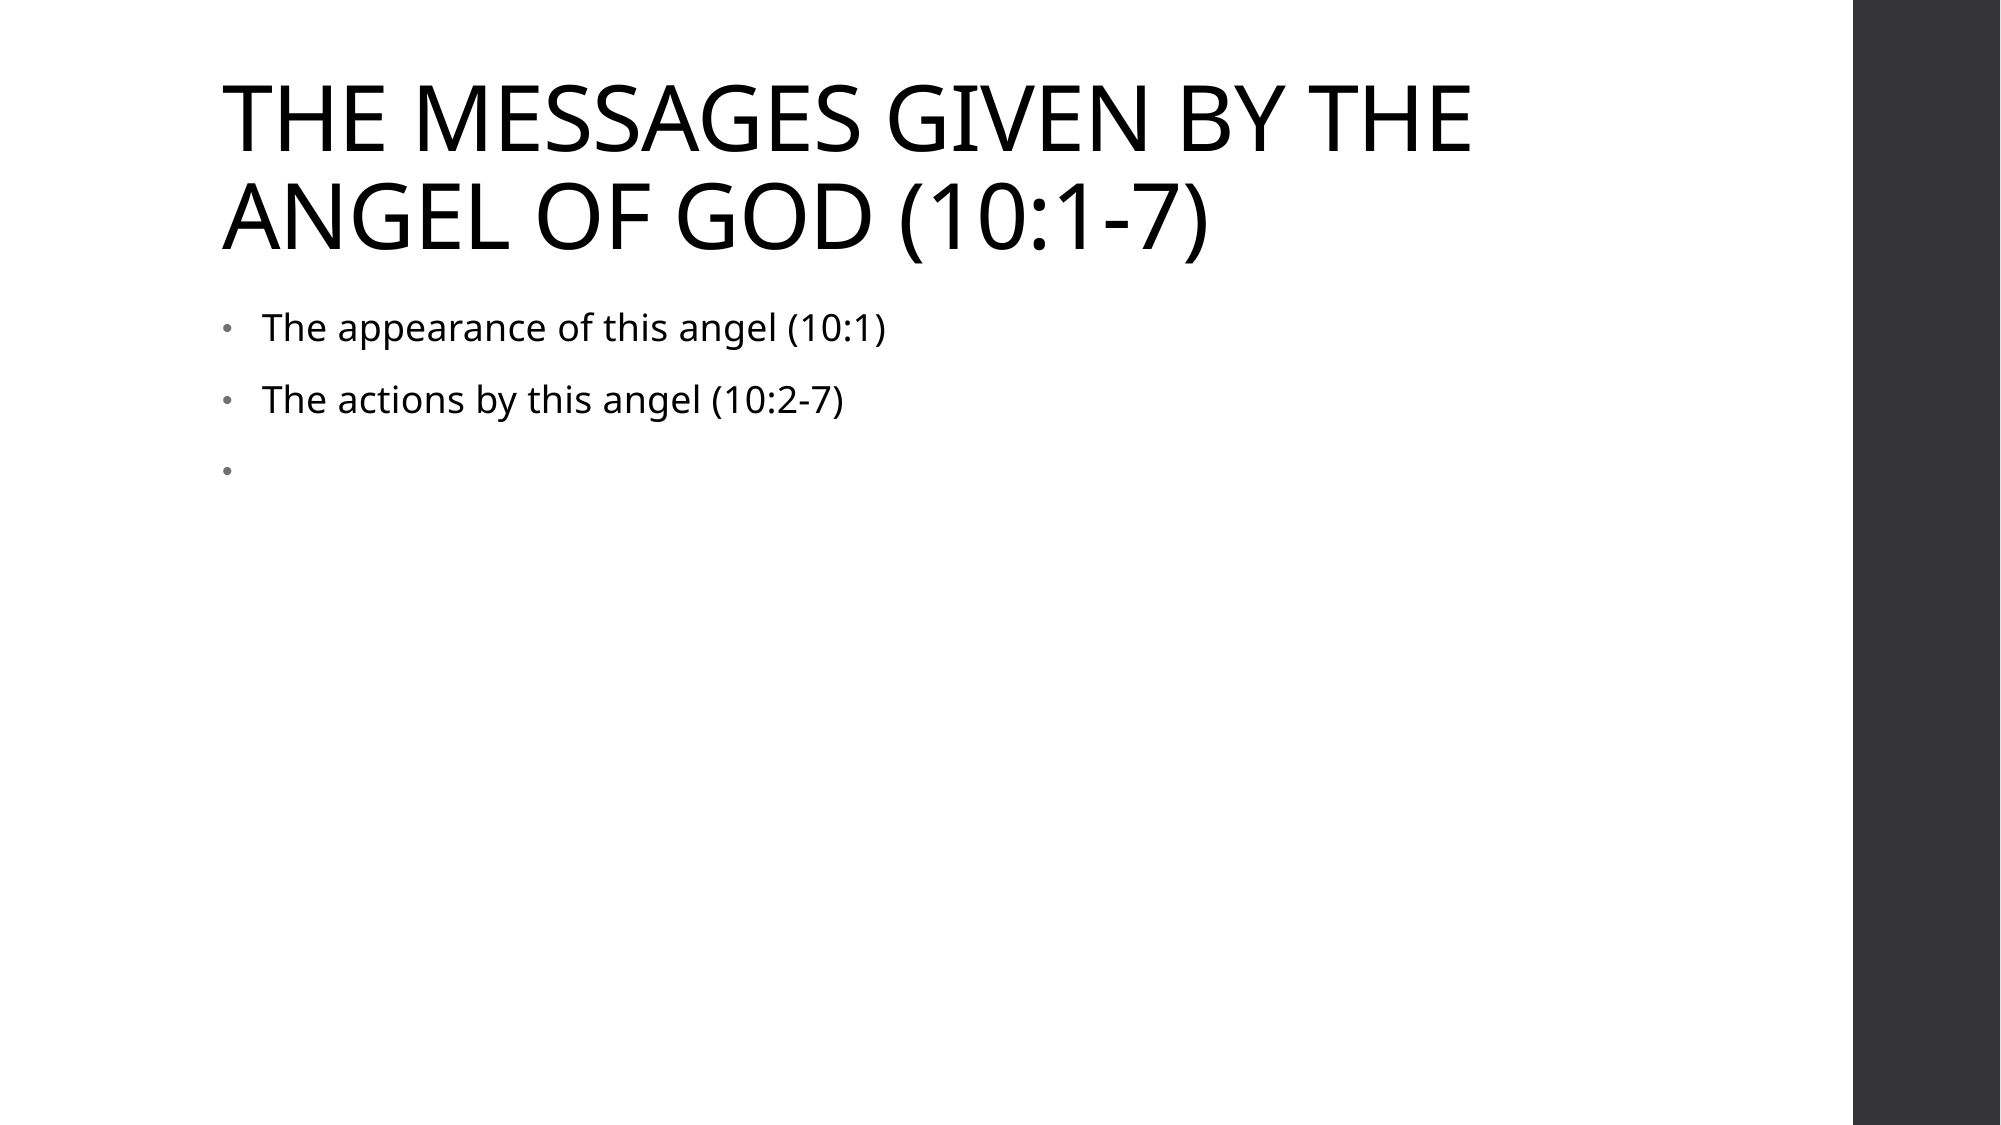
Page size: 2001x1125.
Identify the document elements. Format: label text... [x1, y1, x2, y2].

title THE MESSAGES GIVEN BY THE ANGEL OF GOD (10:1-7) [206, 60, 1797, 278]
list The appearance of this angel (10:1) The actions by this angel (10:2-7) [206, 299, 1617, 1014]
